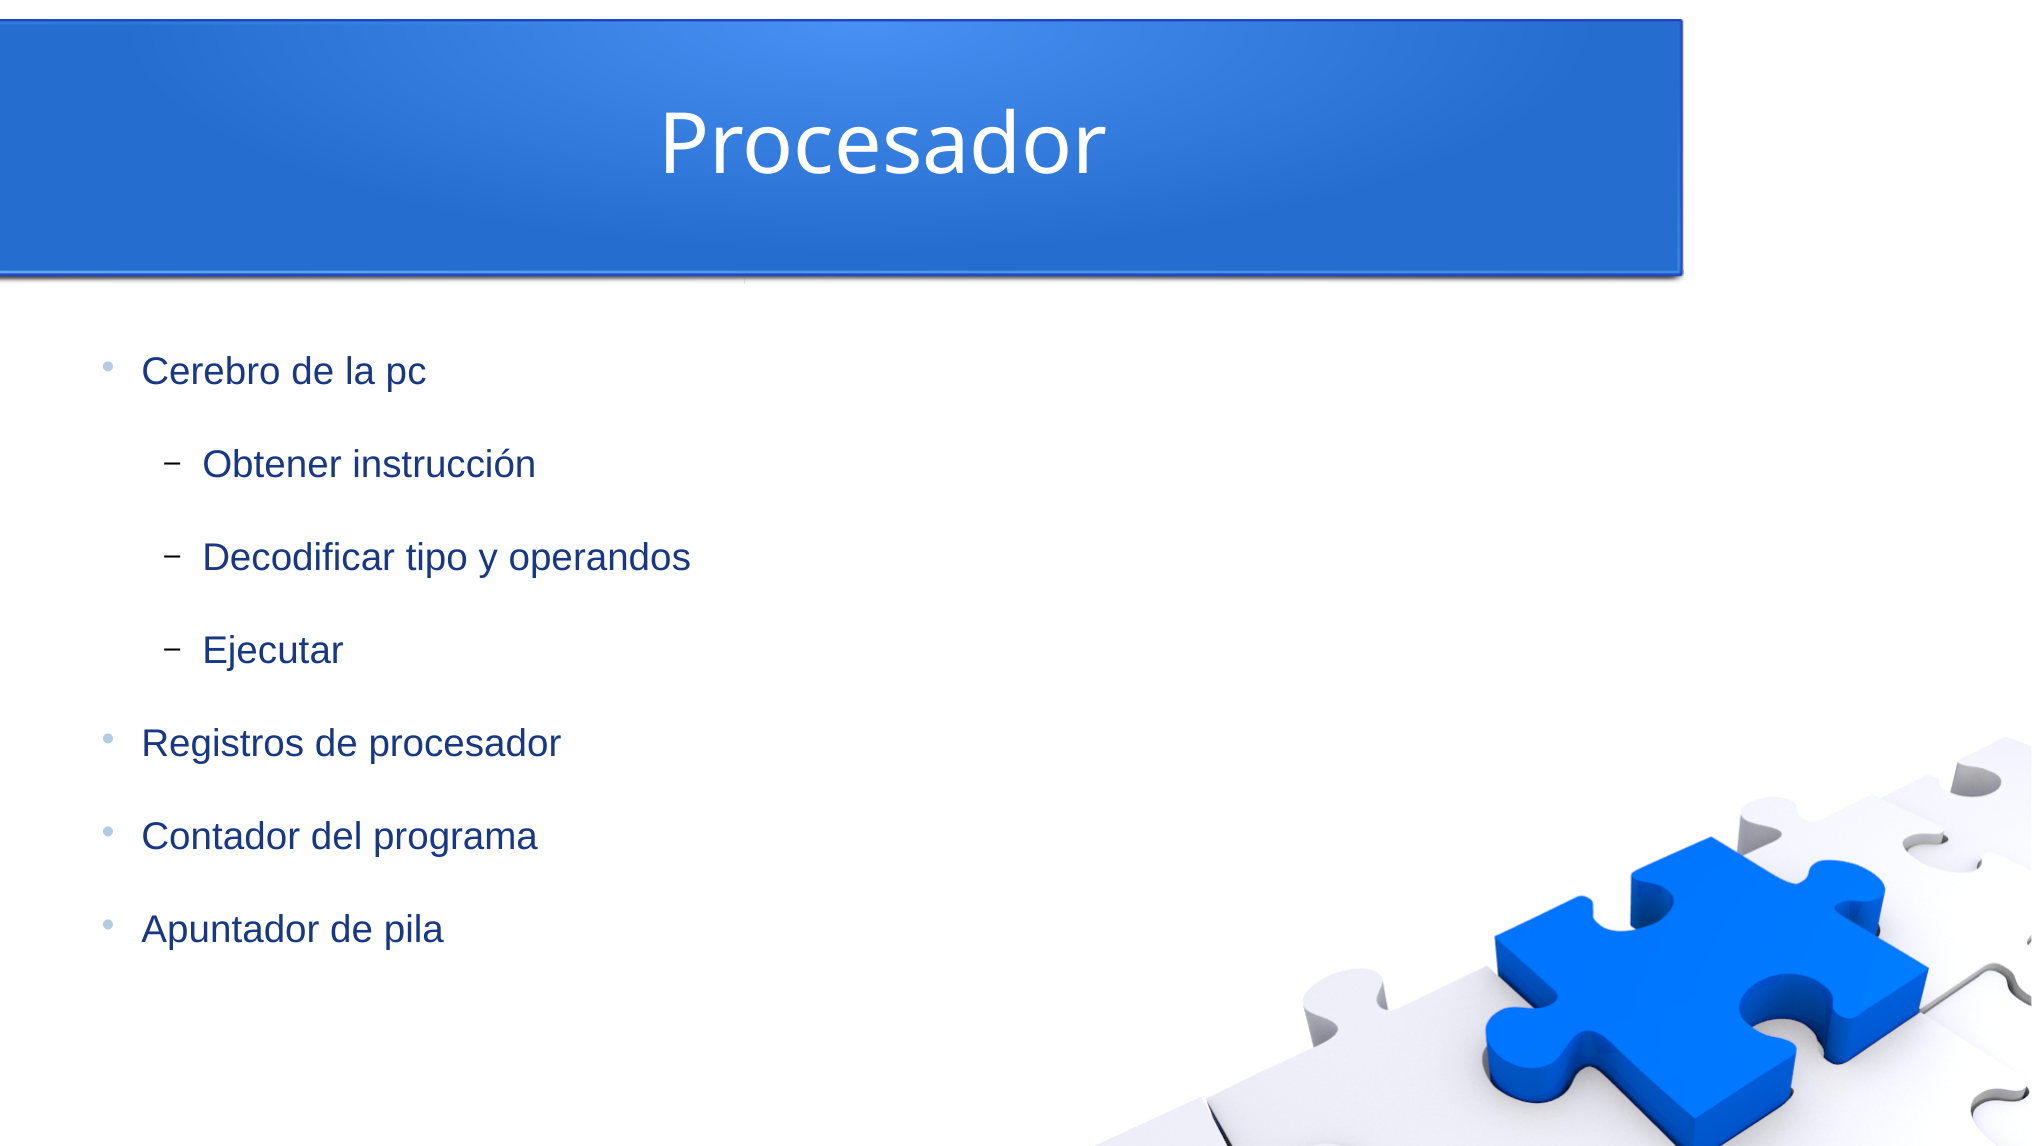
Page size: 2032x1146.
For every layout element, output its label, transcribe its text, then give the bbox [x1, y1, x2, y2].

picture [0, 19, 1689, 284]
title Procesador [101, 45, 1666, 237]
list Cerebro de la pc Obtener instrucción Decodificar tipo y operandos Ejecutar Registros de procesador Contador del programa Apuntador de pila [101, 307, 1619, 957]
picture [1071, 605, 2032, 1146]
